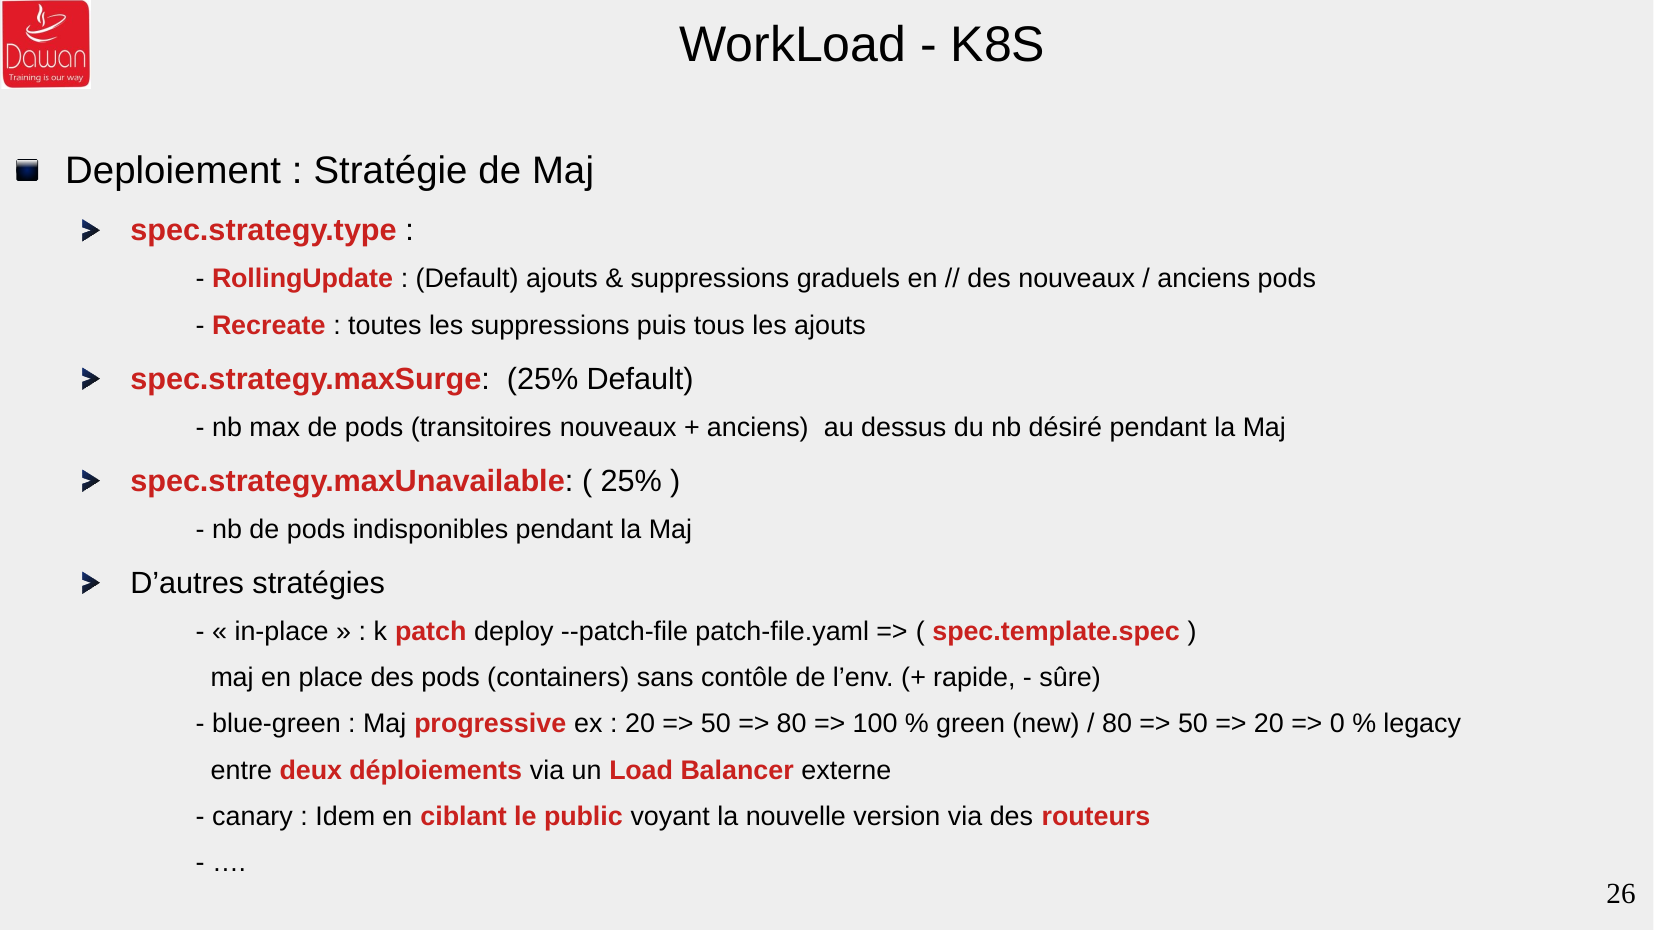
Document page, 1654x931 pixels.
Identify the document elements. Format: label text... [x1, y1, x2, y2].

list Deploiement : Stratégie de Maj spec.strategy.type : - RollingUpdate : (Default) ajouts & suppressions graduels en // des nouveaux / anciens pods - Recreate : toutes les suppressions puis tous les ajouts spec.strategy.maxSurge: (25% Default) - nb max de pods (transitoires nouveaux + anciens) au dessus du nb désiré pendant la Maj spec.strategy.maxUnavailable: ( 25% ) - nb de pods indisponibles pendant la Maj D’autres stratégies - « in-place » : k patch deploy --patch-file patch-file.yaml => ( spec.template.spec ) maj en place des pods (containers) sans contôle de l’env. (+ rapide, - sûre) - blue-green : Maj progressive ex : 20 => 50 => 80 => 100 % green (new) / 80 => 50 => 20 => 0 % legacy entre deux déploiements via un Load Balancer externe - canary : Idem en ciblant le public voyant la nouvelle version via des routeurs - …. [0, 88, 1654, 886]
picture [1, 0, 91, 88]
title WorkLoad - K8S [366, 0, 1287, 88]
